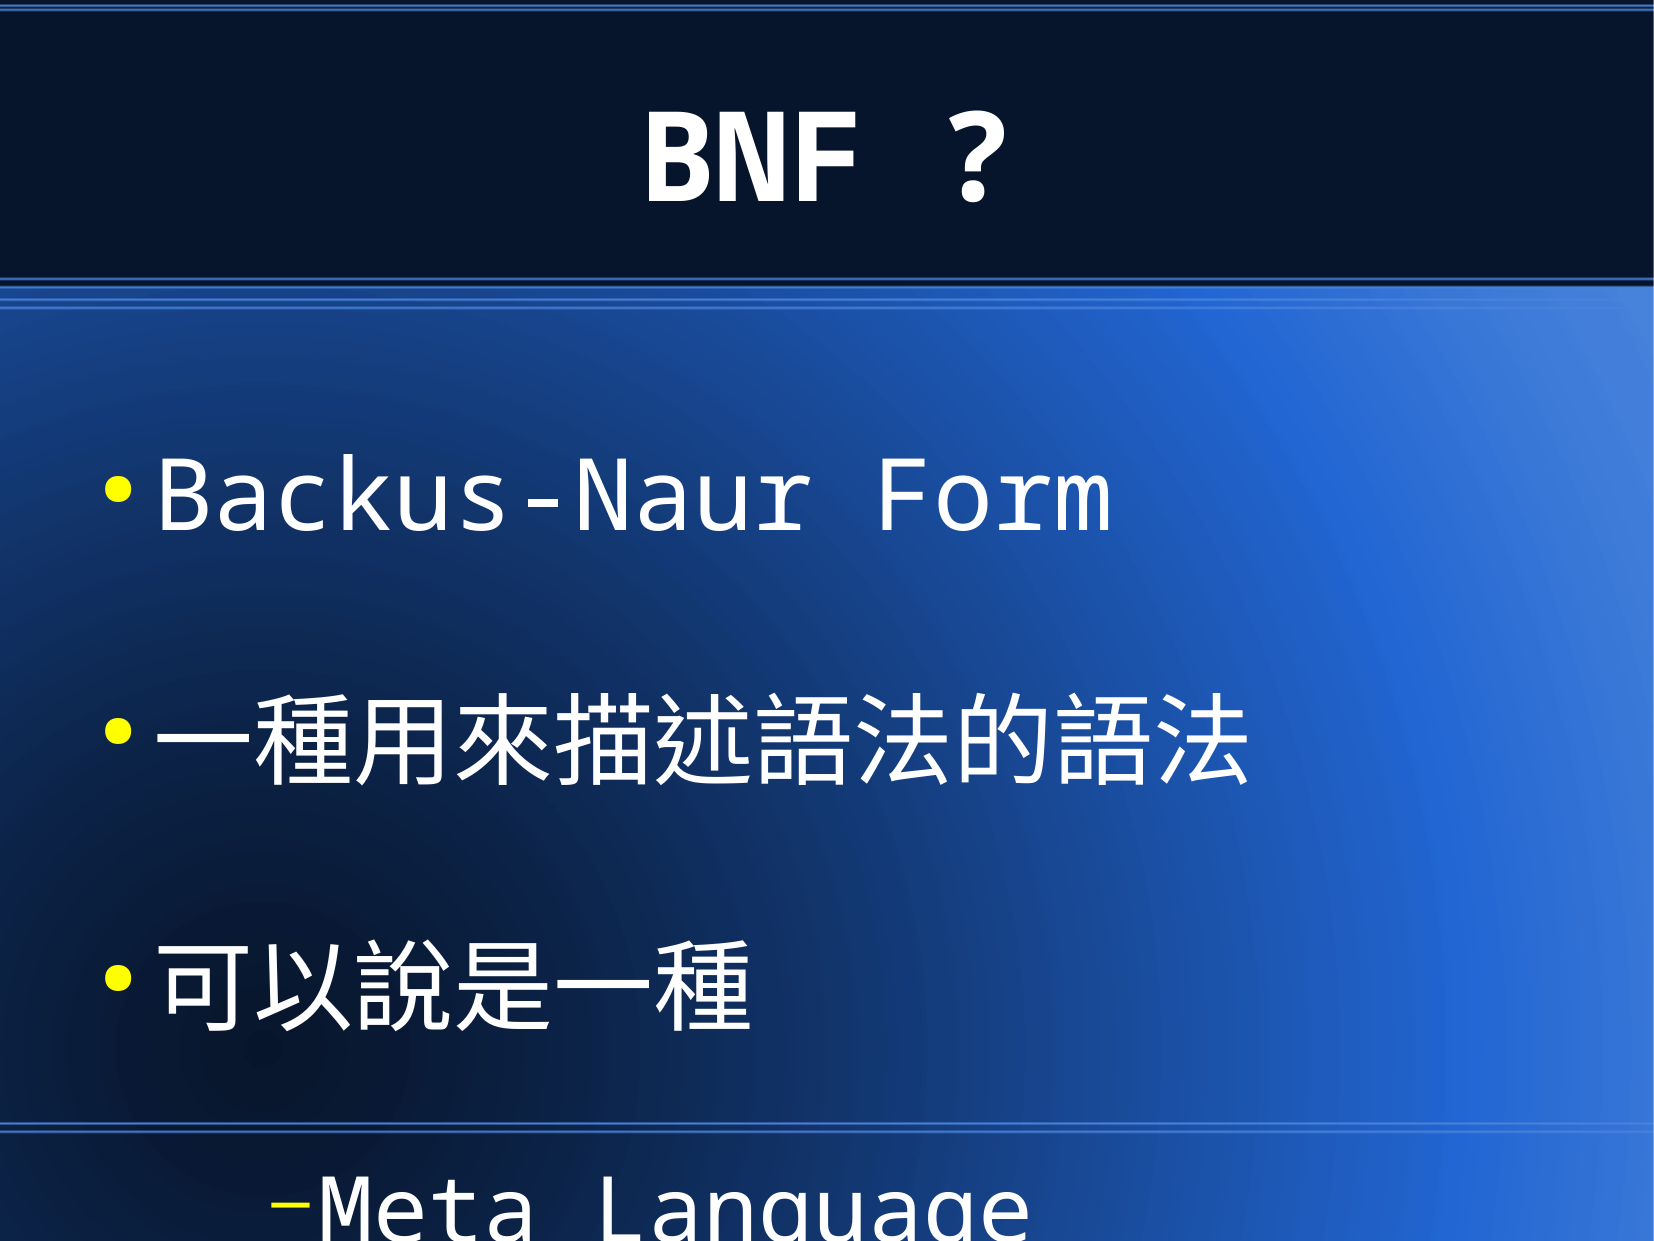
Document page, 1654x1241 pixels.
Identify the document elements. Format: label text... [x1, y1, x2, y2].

list Backus-Naur Form 一種用來描述語法的語法 可以說是一種 Meta Language [82, 355, 1571, 1241]
picture [0, 0, 1654, 1241]
title BNF ? [82, 49, 1571, 257]
